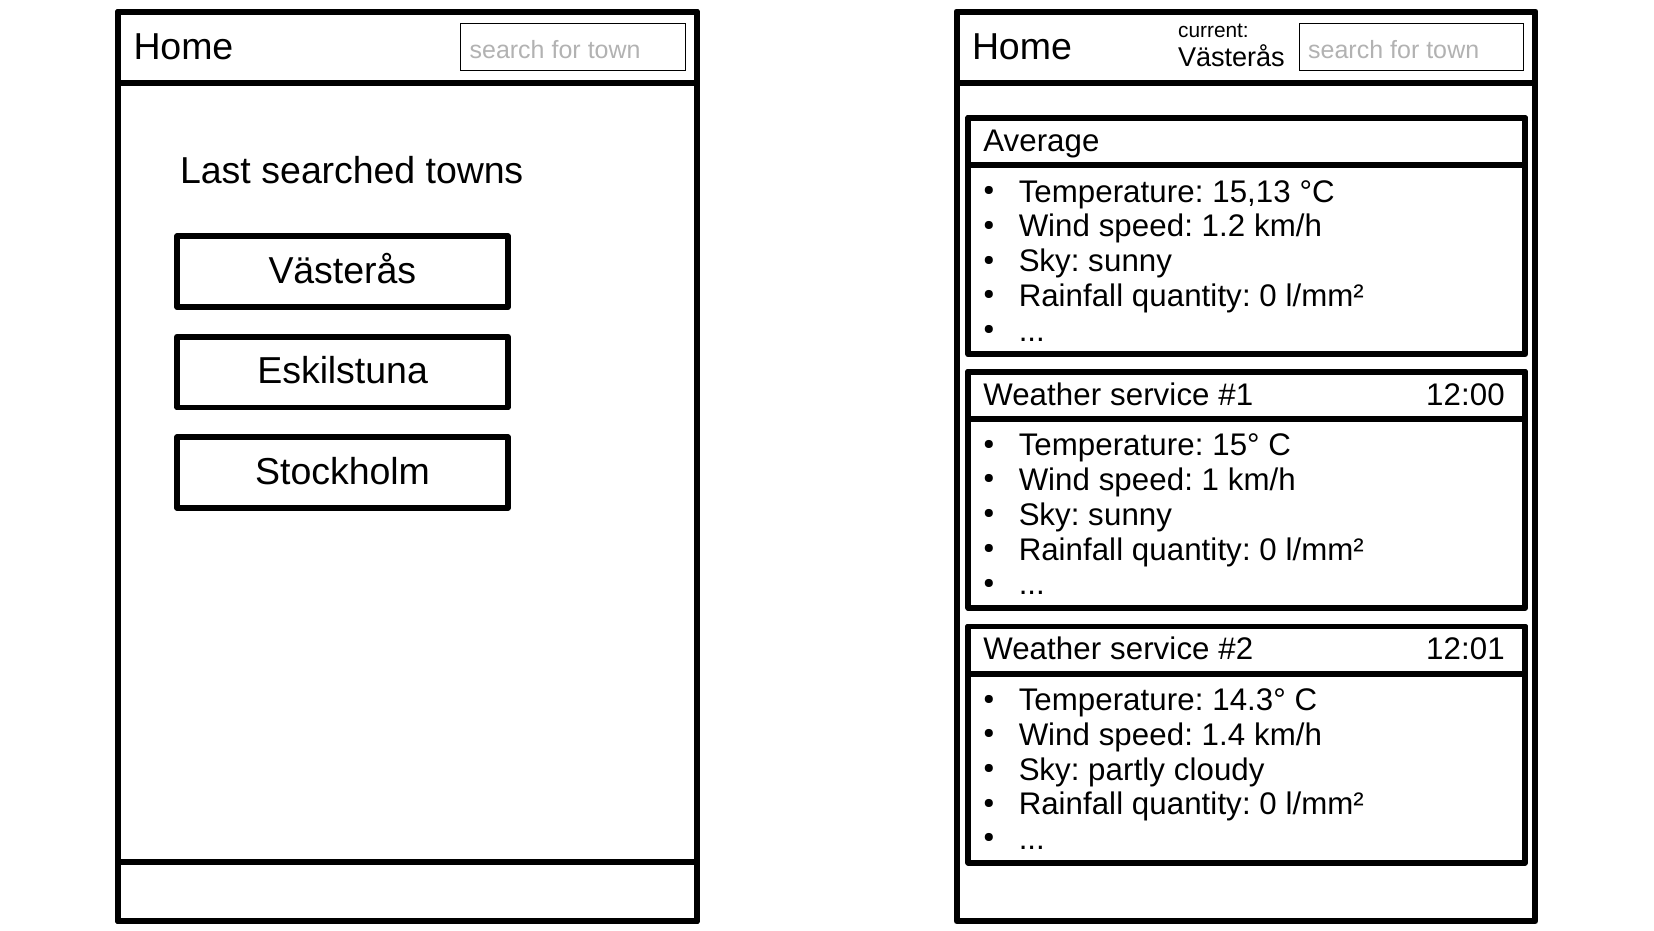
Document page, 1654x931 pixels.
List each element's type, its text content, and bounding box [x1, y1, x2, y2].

text_box Temperature: 14.3° C Wind speed: 1.4 km/h Sky: partly cloudy Rainfall quantity: 0 l/mm² ... [968, 675, 1526, 864]
text_box Last searched towns [165, 141, 539, 199]
text_box Home [118, 17, 249, 75]
text_box Weather service #1 12:00 [968, 369, 1526, 419]
text_box Home [957, 17, 1087, 75]
text_box Västerås [177, 242, 508, 302]
text_box search for town [1300, 28, 1495, 71]
text_box Temperature: 15° C Wind speed: 1 km/h Sky: sunny Rainfall quantity: 0 l/mm² ... [968, 420, 1526, 609]
text_box Temperature: 15,13 °C Wind speed: 1.2 km/h Sky: sunny Rainfall quantity: 0 l/mm² ... [968, 166, 1526, 356]
text_box Average [968, 115, 1418, 166]
text_box Eskilstuna [177, 342, 508, 402]
text_box Stockholm [177, 442, 508, 502]
text_box search for town [454, 28, 656, 71]
text_box Weather service #2 12:01 [968, 624, 1526, 674]
text_box current: Västerås [1163, 11, 1300, 81]
